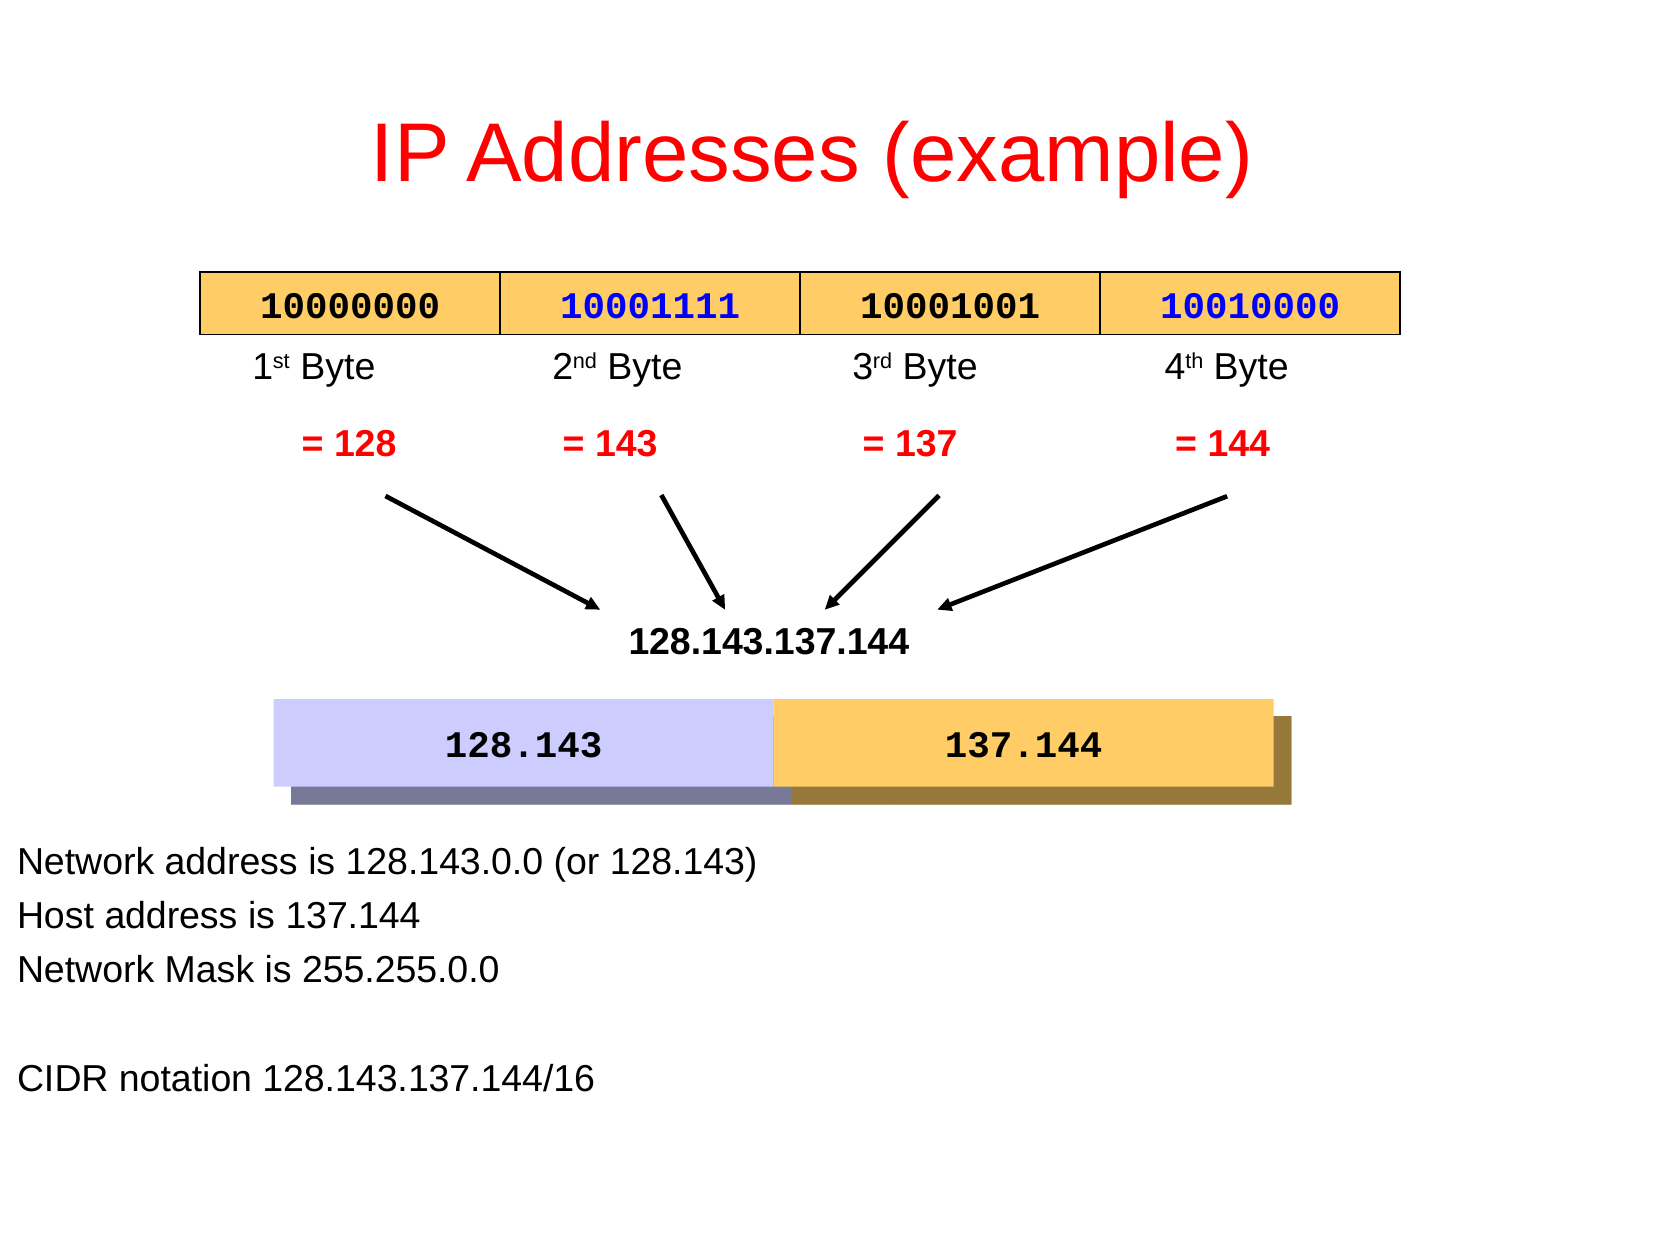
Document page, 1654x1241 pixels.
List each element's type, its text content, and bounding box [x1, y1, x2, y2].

text_box 128.143.137.144 [499, 609, 1038, 670]
title IP Addresses (example) [0, 49, 1654, 257]
text_box 137.144 [773, 699, 1274, 787]
text_box 10001001 [800, 272, 1100, 335]
text_box 10000000 [200, 272, 501, 335]
text_box 1st Byte = 128 [237, 334, 451, 472]
text_box 2nd Byte = 143 [537, 334, 751, 472]
text_box Network address is 128.143.0.0 (or 128.143) Host address is 137.144 Network Mask is 255.255.0.0 CIDR notation 128.143.137.144/16 [2, 832, 1646, 1176]
text_box 10001111 [501, 272, 800, 335]
text_box 3rd Byte = 137 [837, 334, 1051, 472]
text_box 10010000 [1100, 272, 1401, 335]
text_box 4th Byte = 144 [1149, 334, 1363, 472]
text_box 128.143 [273, 699, 773, 787]
